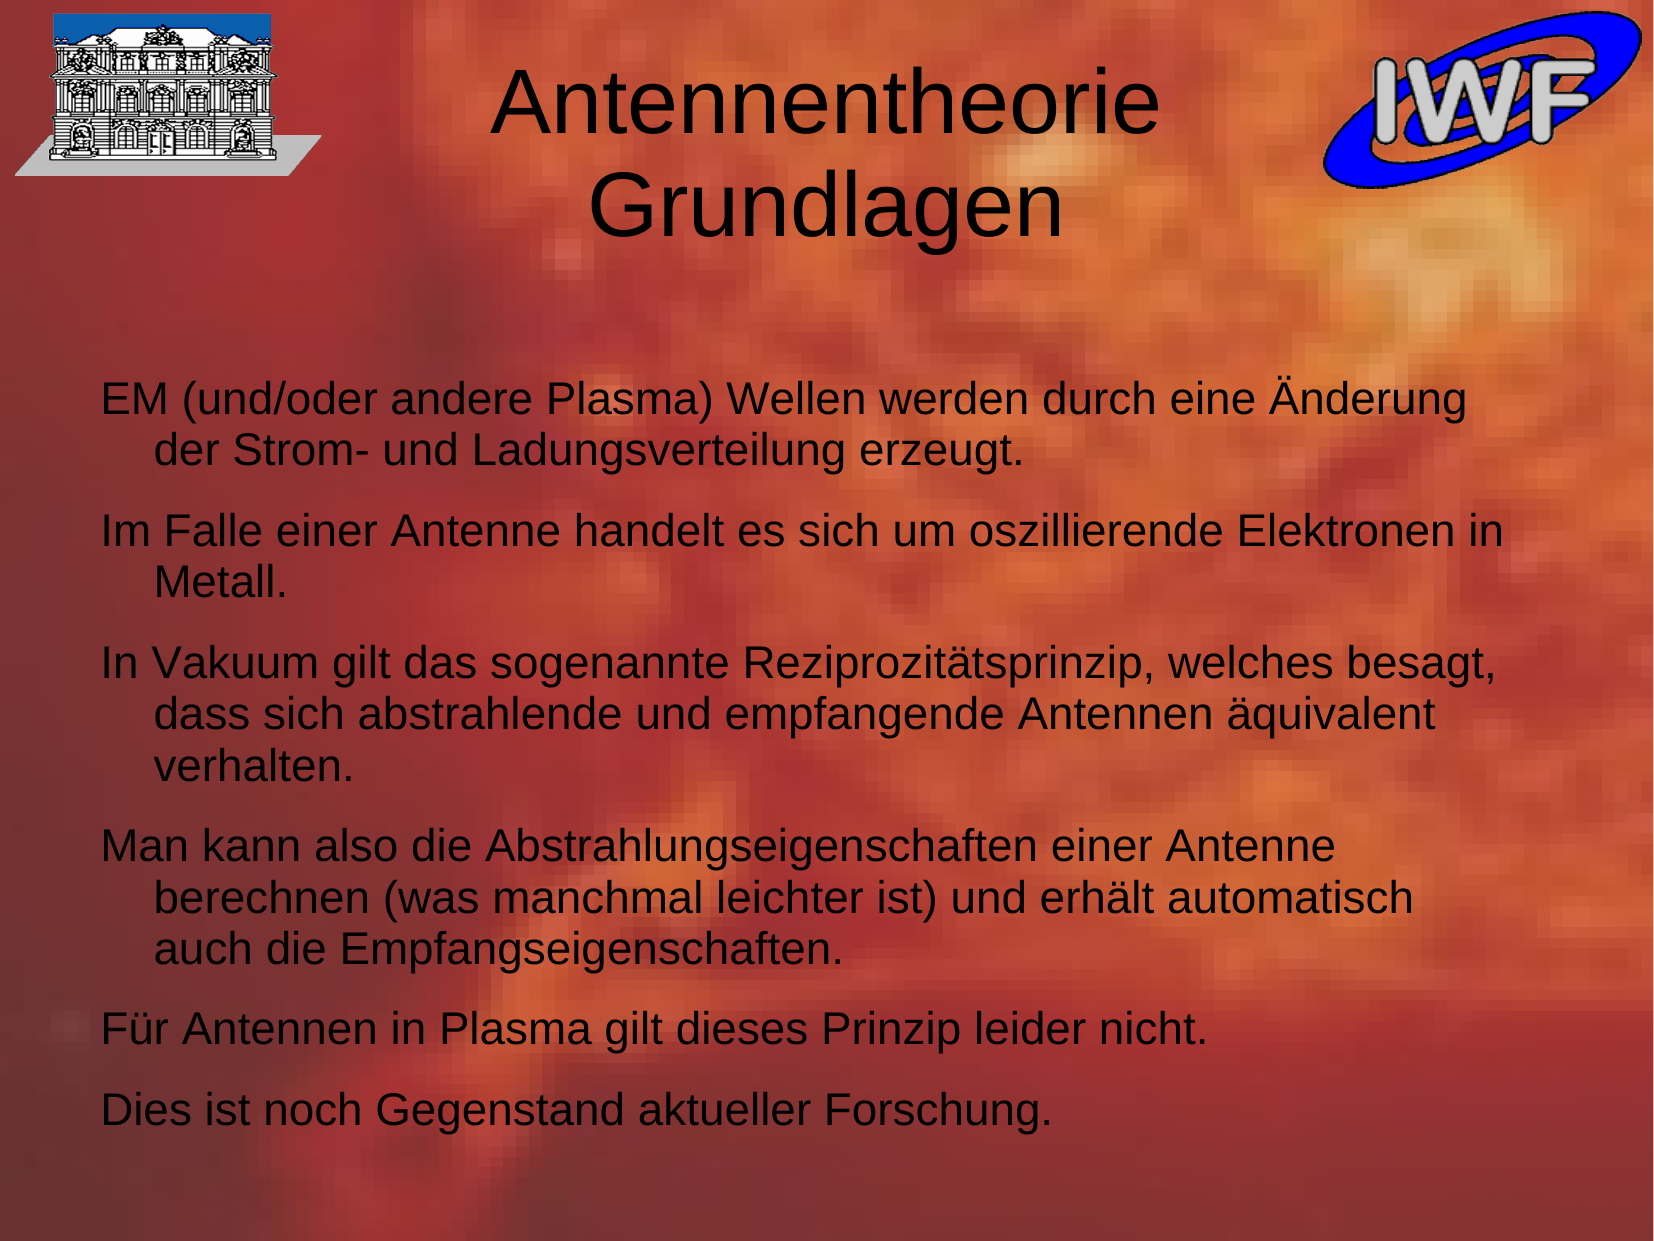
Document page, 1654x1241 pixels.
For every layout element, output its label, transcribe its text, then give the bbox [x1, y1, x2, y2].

title Antennentheorie Grundlagen [82, 49, 1571, 257]
picture [0, 0, 1654, 1241]
list EM (und/oder andere Plasma) Wellen werden durch eine Änderung der Strom- und Ladungsverteilung erzeugt. Im Falle einer Antenne handelt es sich um oszillierende Elektronen in Metall. In Vakuum gilt das sogenannte Reziprozitätsprinzip, welches besagt, dass sich abstrahlende und empfangende Antennen äquivalent verhalten. Man kann also die Abstrahlungseigenschaften einer Antenne berechnen (was manchmal leichter ist) und erhält automatisch auch die Empfangseigenschaften. Für Antennen in Plasma gilt dieses Prinzip leider nicht. Dies ist noch Gegenstand aktueller Forschung. [82, 372, 1506, 1133]
